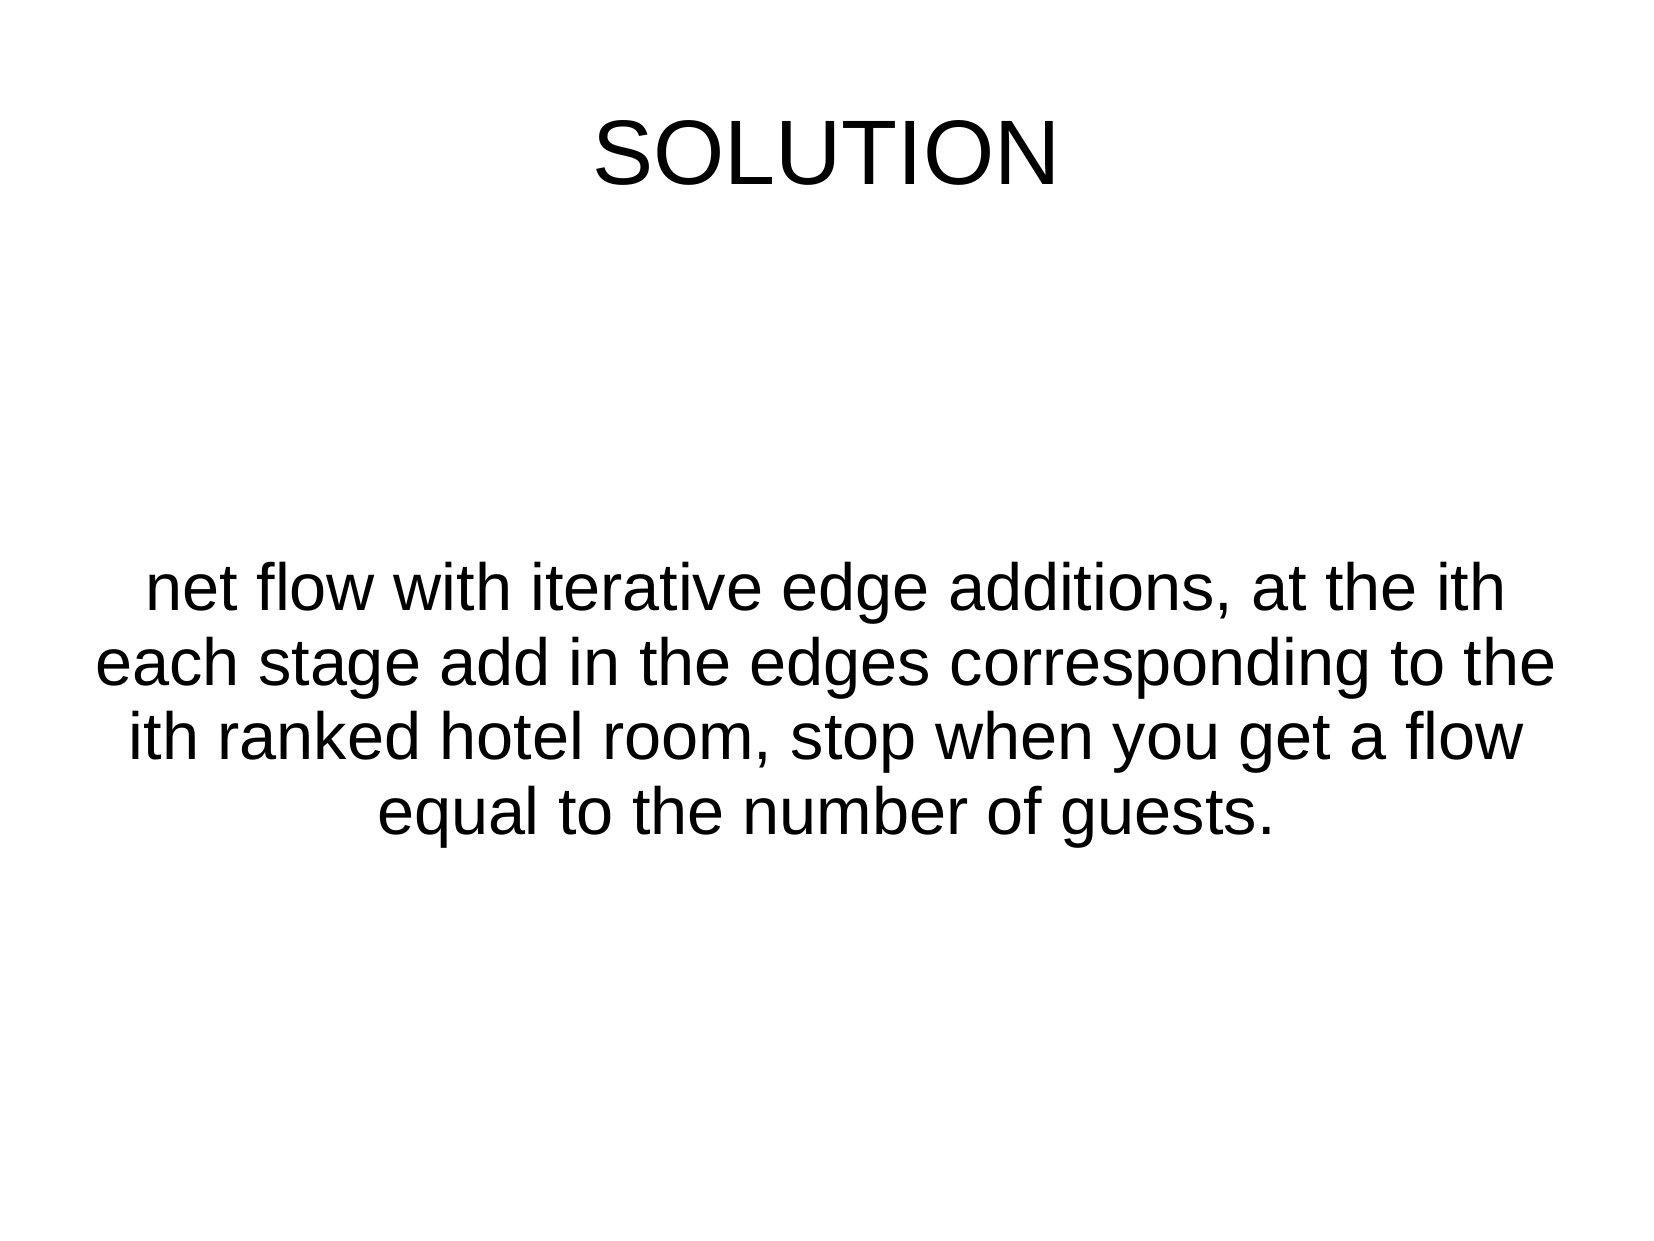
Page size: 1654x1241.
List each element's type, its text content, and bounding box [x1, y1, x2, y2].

title SOLUTION [82, 56, 1571, 250]
subtitle net flow with iterative edge additions, at the ith each stage add in the edges corresponding to the ith ranked hotel room, stop when you get a flow equal to the number of guests. [82, 297, 1571, 1102]
